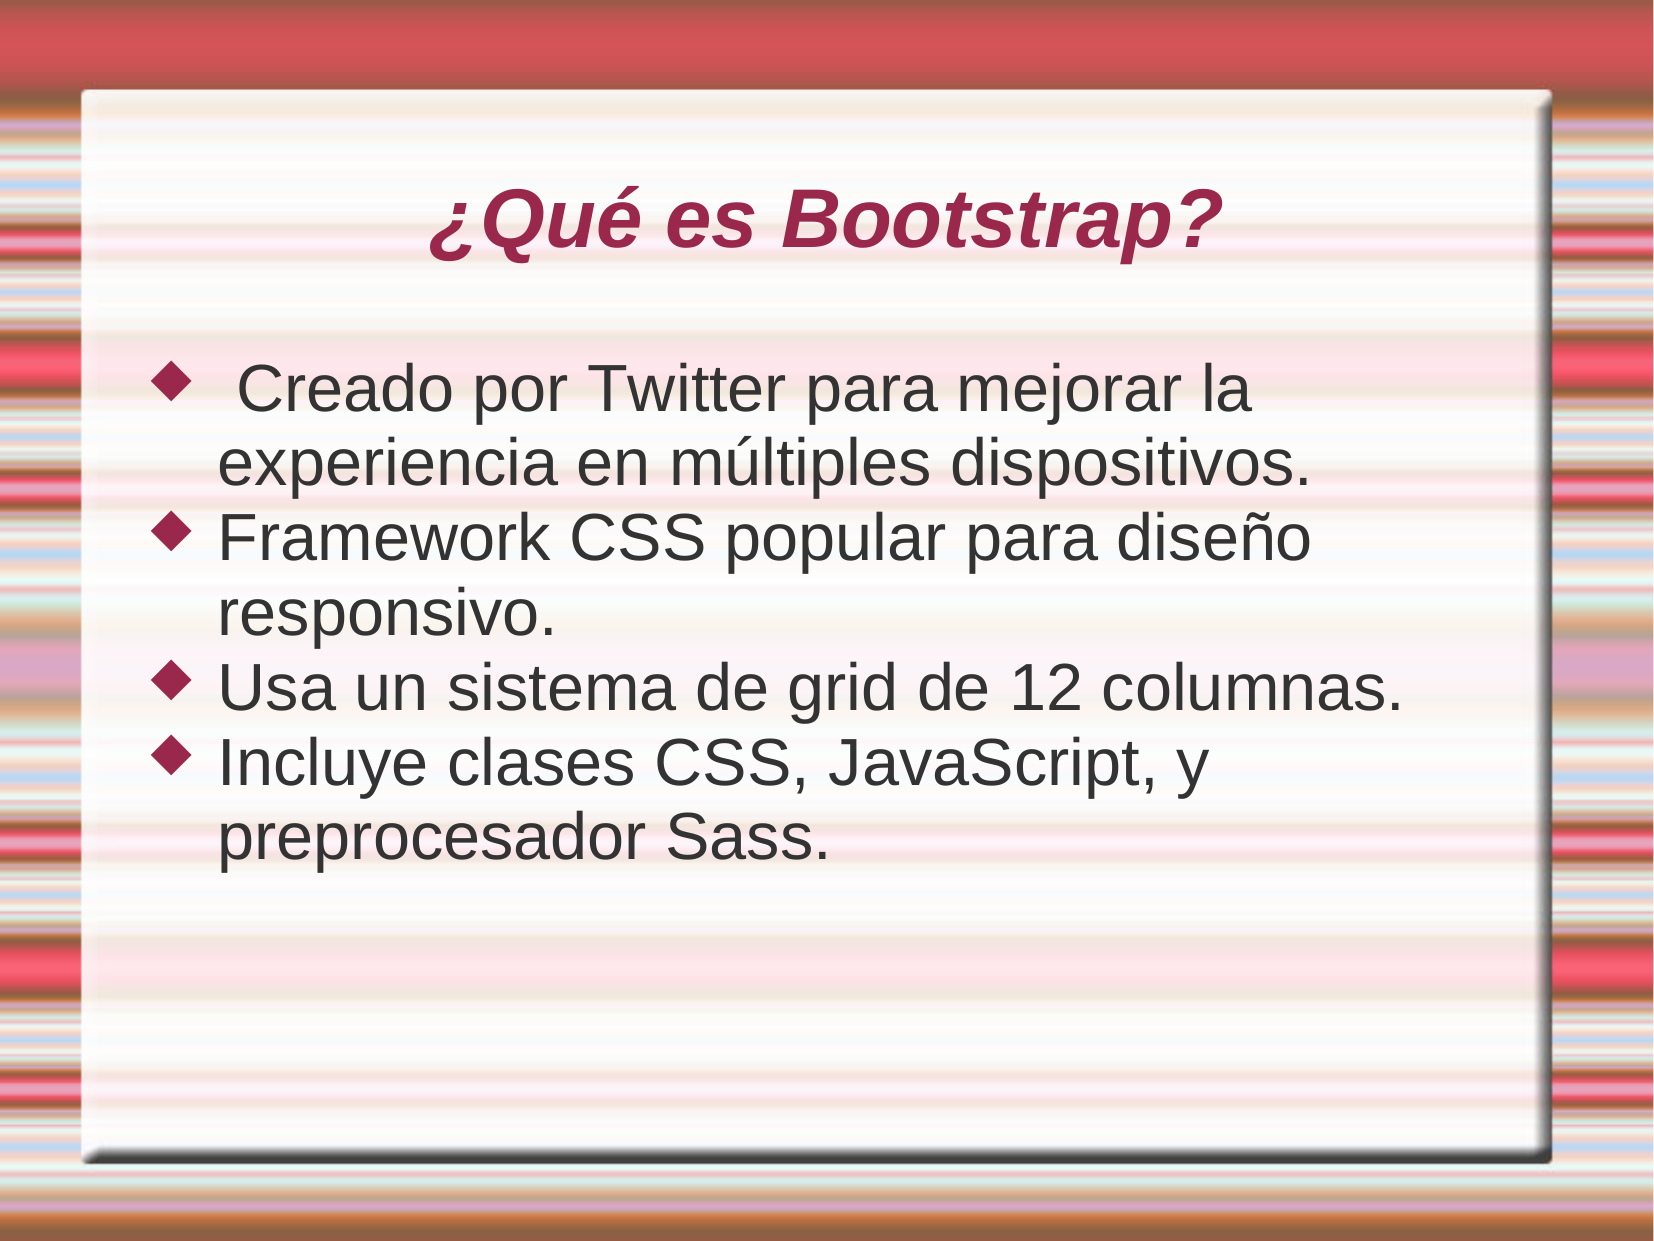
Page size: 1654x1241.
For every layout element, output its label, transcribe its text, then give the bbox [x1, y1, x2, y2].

picture [0, 0, 1654, 1241]
list Creado por Twitter para mejorar la experiencia en múltiples dispositivos. Framework CSS popular para diseño responsivo. Usa un sistema de grid de 12 columnas. Incluye clases CSS, JavaScript, y preprocesador Sass. [134, 350, 1516, 1133]
title ¿Qué es Bootstrap? [121, 114, 1534, 322]
